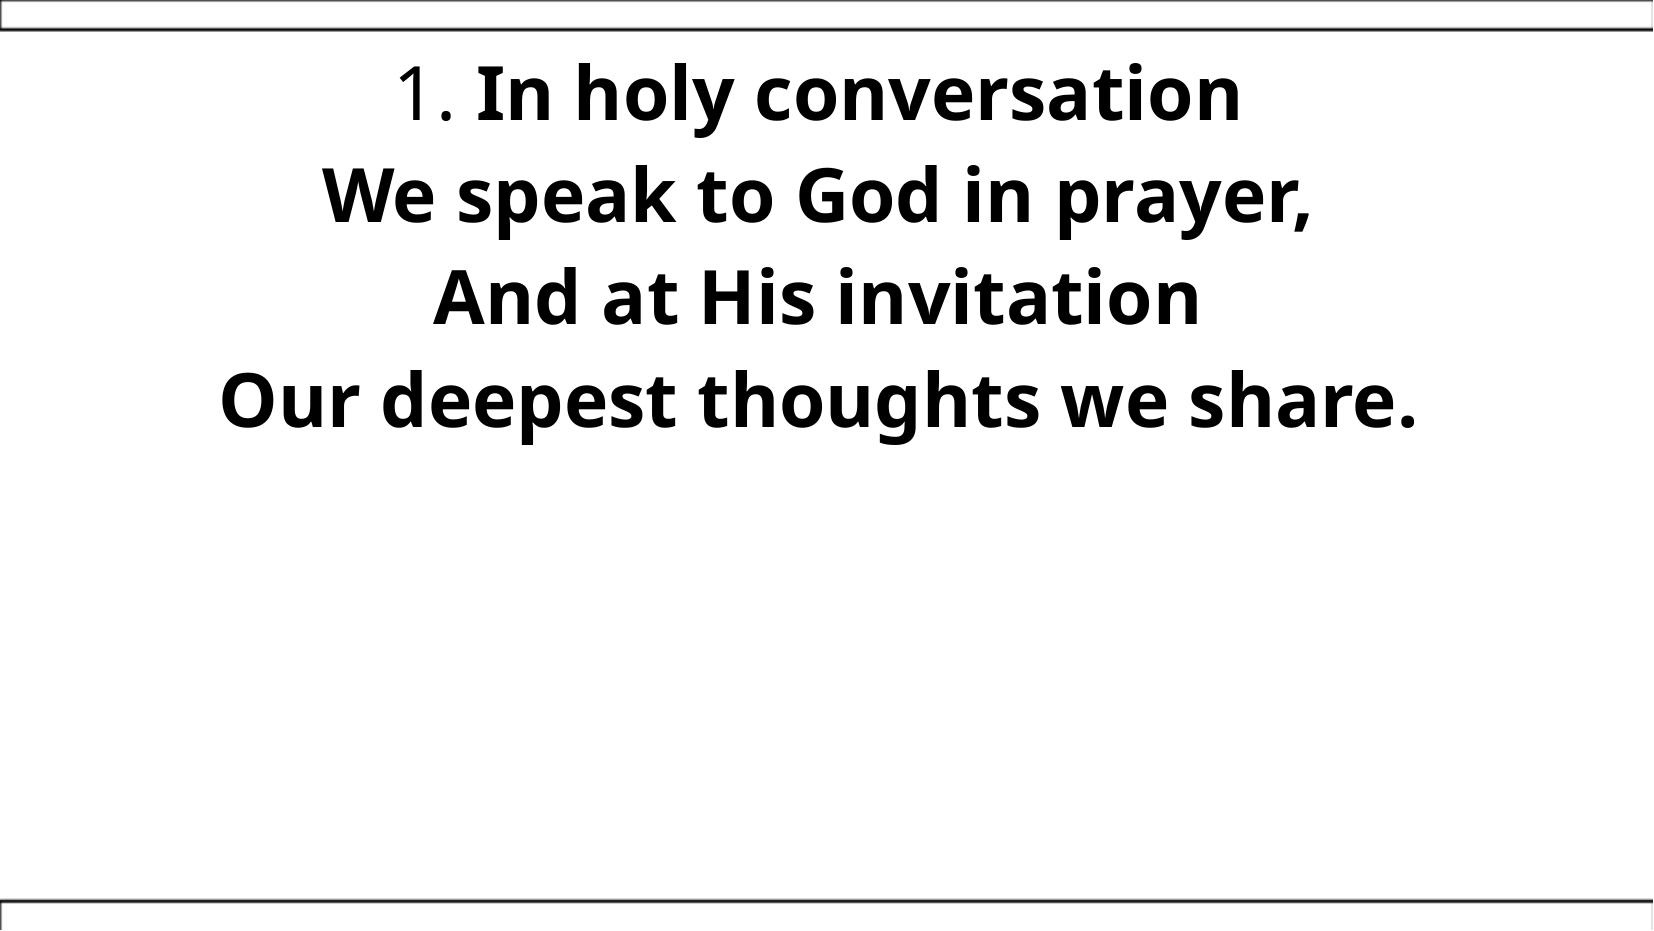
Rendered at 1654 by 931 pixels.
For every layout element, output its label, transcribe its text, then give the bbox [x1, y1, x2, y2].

text_box 1. In holy conversation We speak to God in prayer, And at His invitation Our deepest thoughts we share. [46, 32, 1592, 447]
picture [0, 0, 1653, 930]
